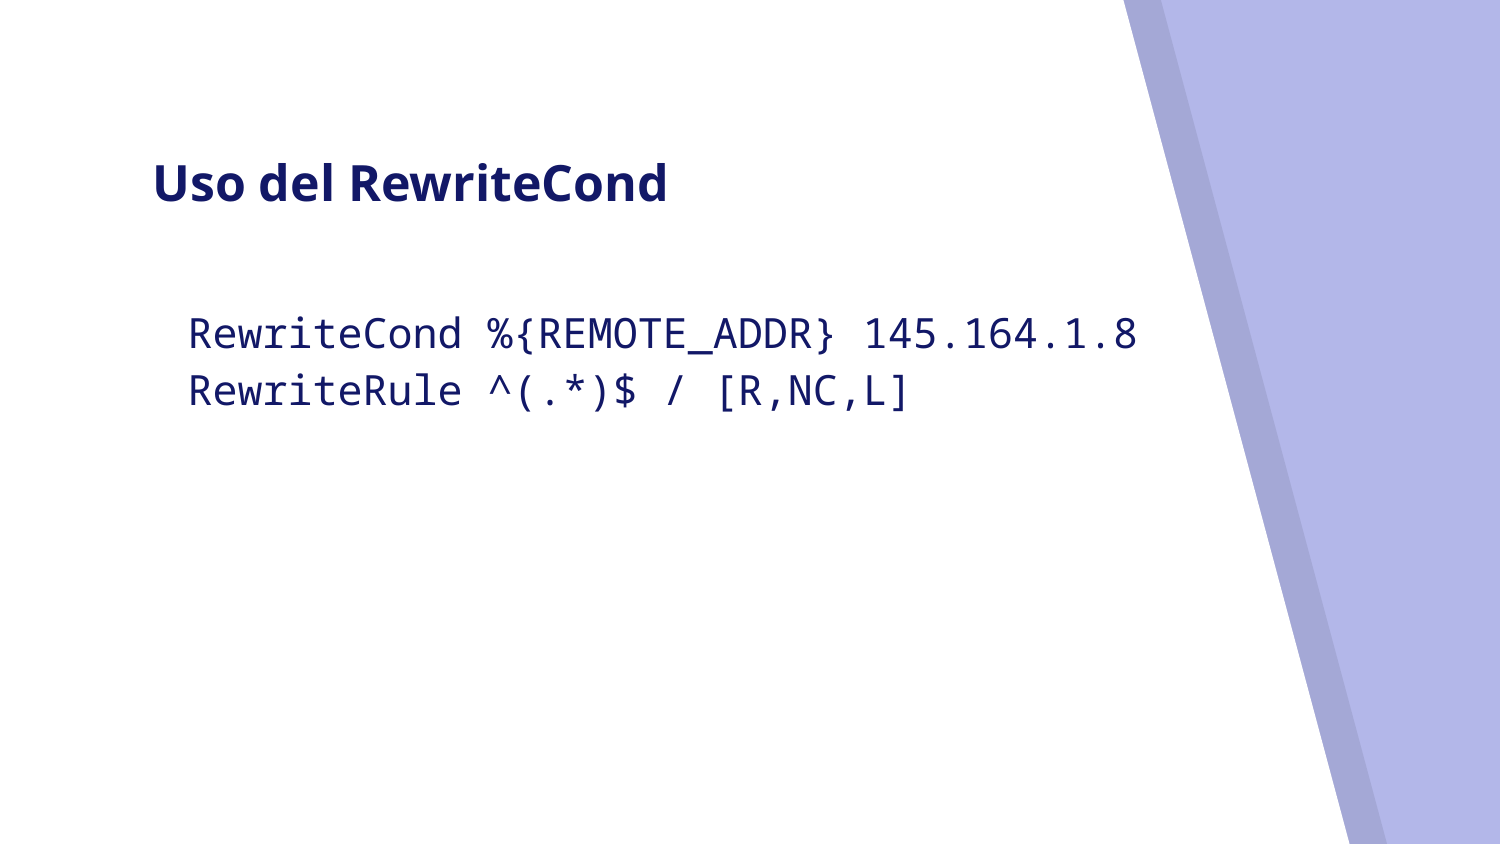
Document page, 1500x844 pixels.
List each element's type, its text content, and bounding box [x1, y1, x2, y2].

title Uso del RewriteCond [137, 146, 1011, 227]
text_box RewriteCond %{REMOTE_ADDR} 145.164.1.8 RewriteRule ^(.*)$ / [R,NC,L] [137, 246, 1394, 844]
